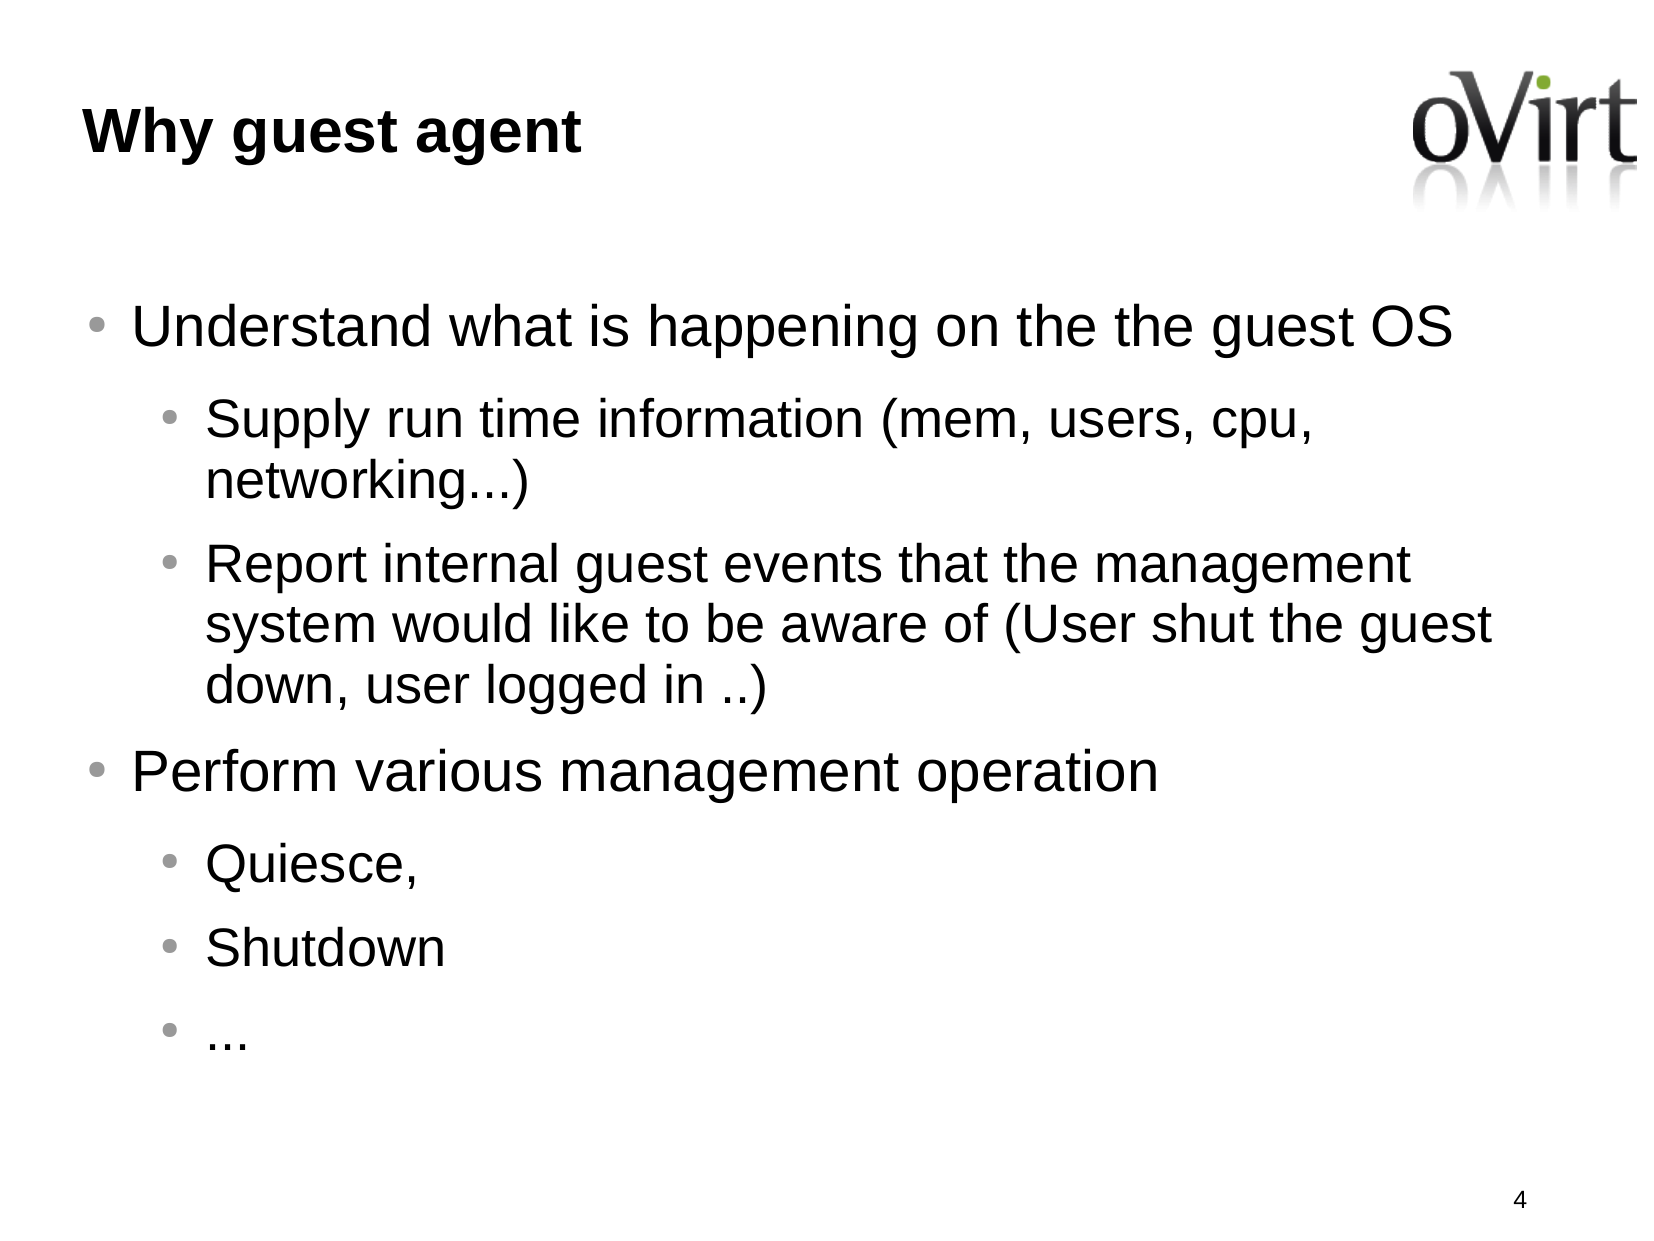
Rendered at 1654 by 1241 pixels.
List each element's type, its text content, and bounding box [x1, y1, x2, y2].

title Why guest agent [82, 37, 1303, 226]
picture [1413, 63, 1637, 212]
list Understand what is happening on the the guest OS Supply run time information (mem, users, cpu, networking...) Report internal guest events that the management system would like to be aware of (User shut the guest down, user logged in ..) Perform various management operation Quiesce, Shutdown ... [71, 294, 1560, 1088]
